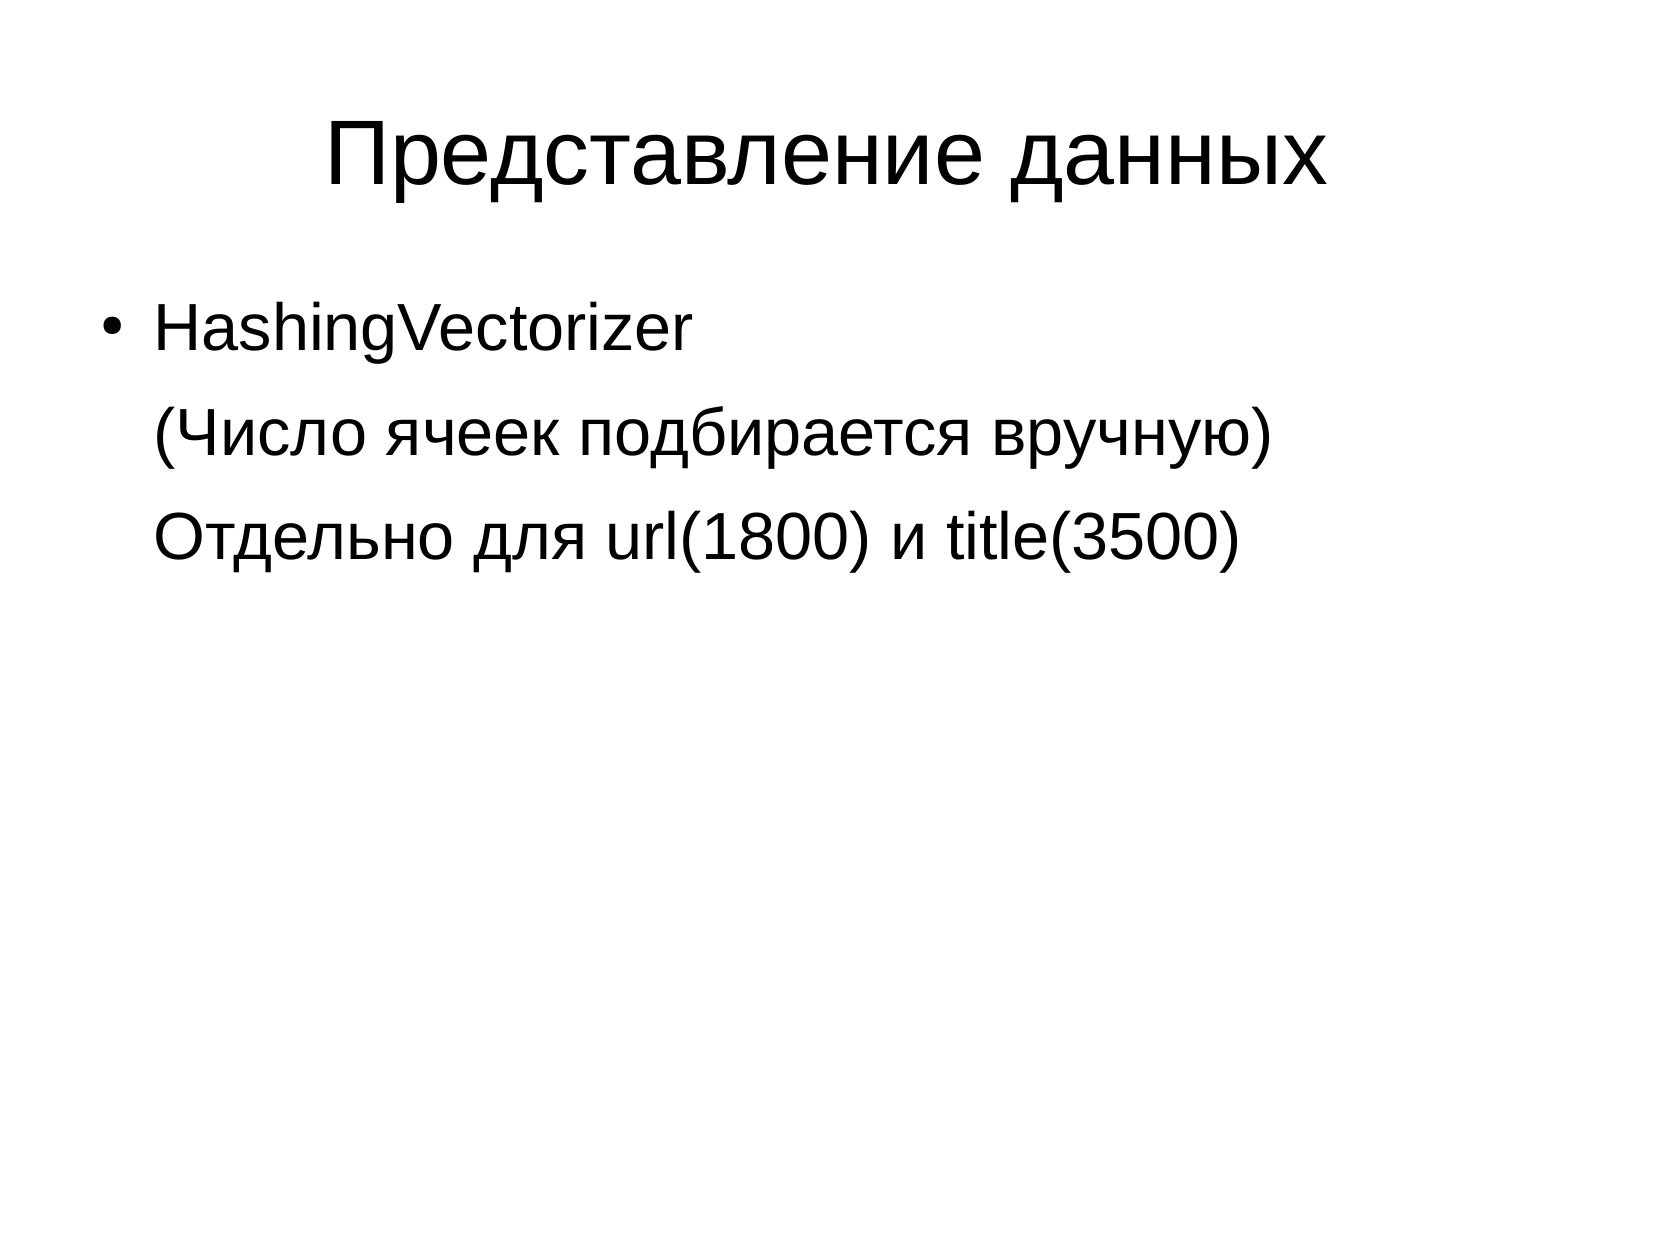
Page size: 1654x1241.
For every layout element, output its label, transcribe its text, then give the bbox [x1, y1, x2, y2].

title Представление данных [82, 49, 1571, 257]
list HashingVectorizer (Число ячеек подбирается вручную) Отдельно для url(1800) и title(3500) [82, 290, 1571, 1010]
